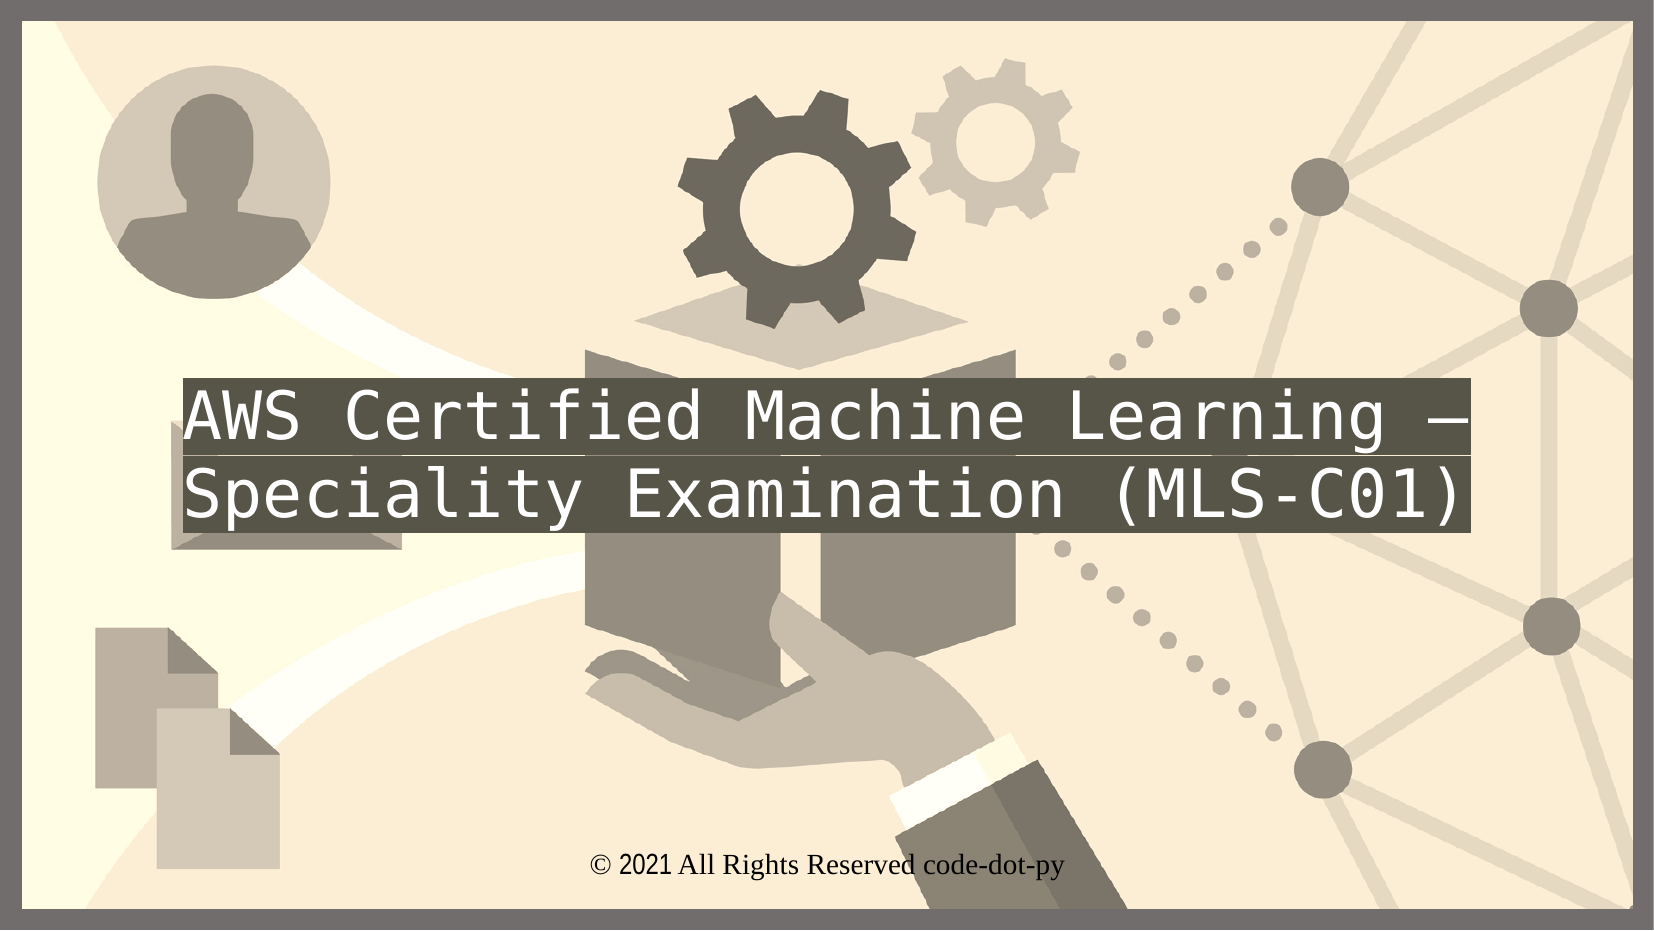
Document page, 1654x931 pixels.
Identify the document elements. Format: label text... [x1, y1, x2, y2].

picture [0, 0, 1654, 930]
title AWS Certified Machine Learning – Speciality Examination (MLS-C01) [82, 37, 1571, 875]
